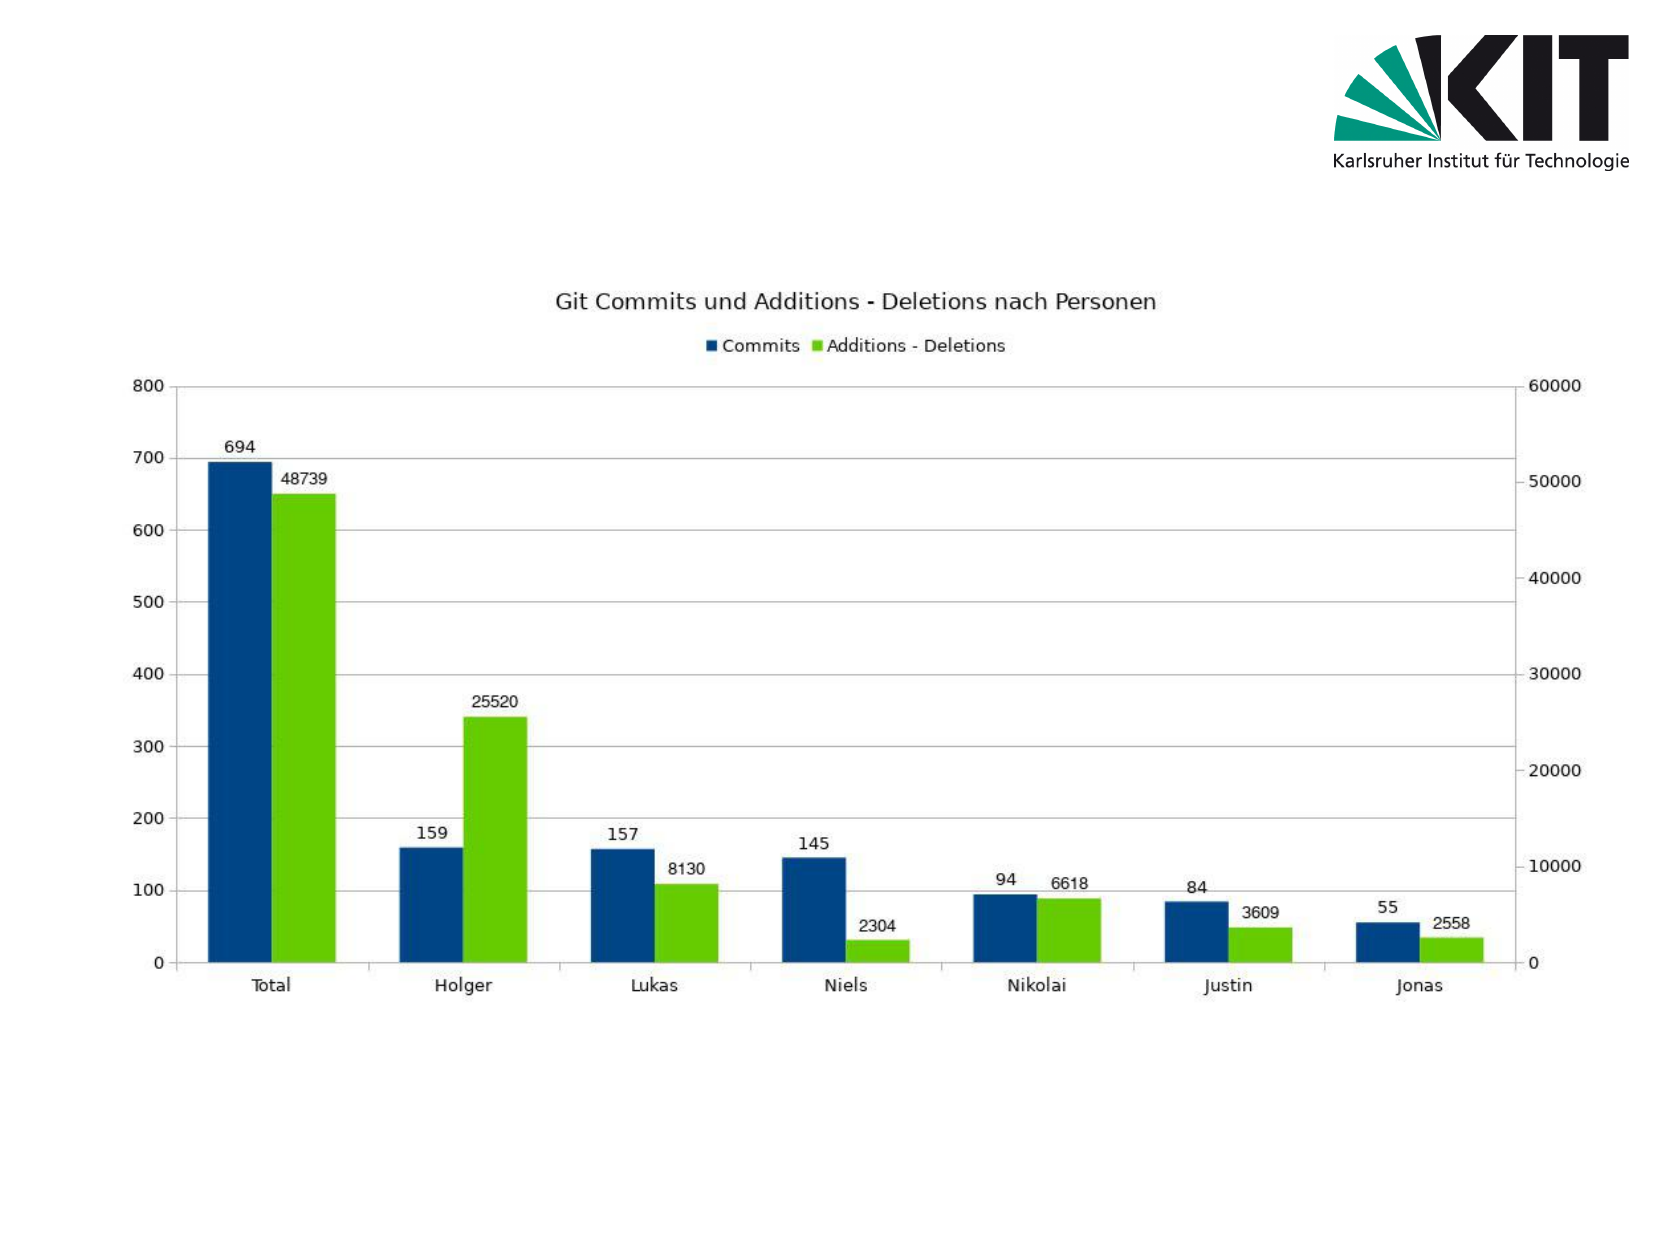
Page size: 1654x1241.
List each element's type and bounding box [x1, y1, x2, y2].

picture [1334, 35, 1629, 171]
picture [102, 259, 1612, 1010]
